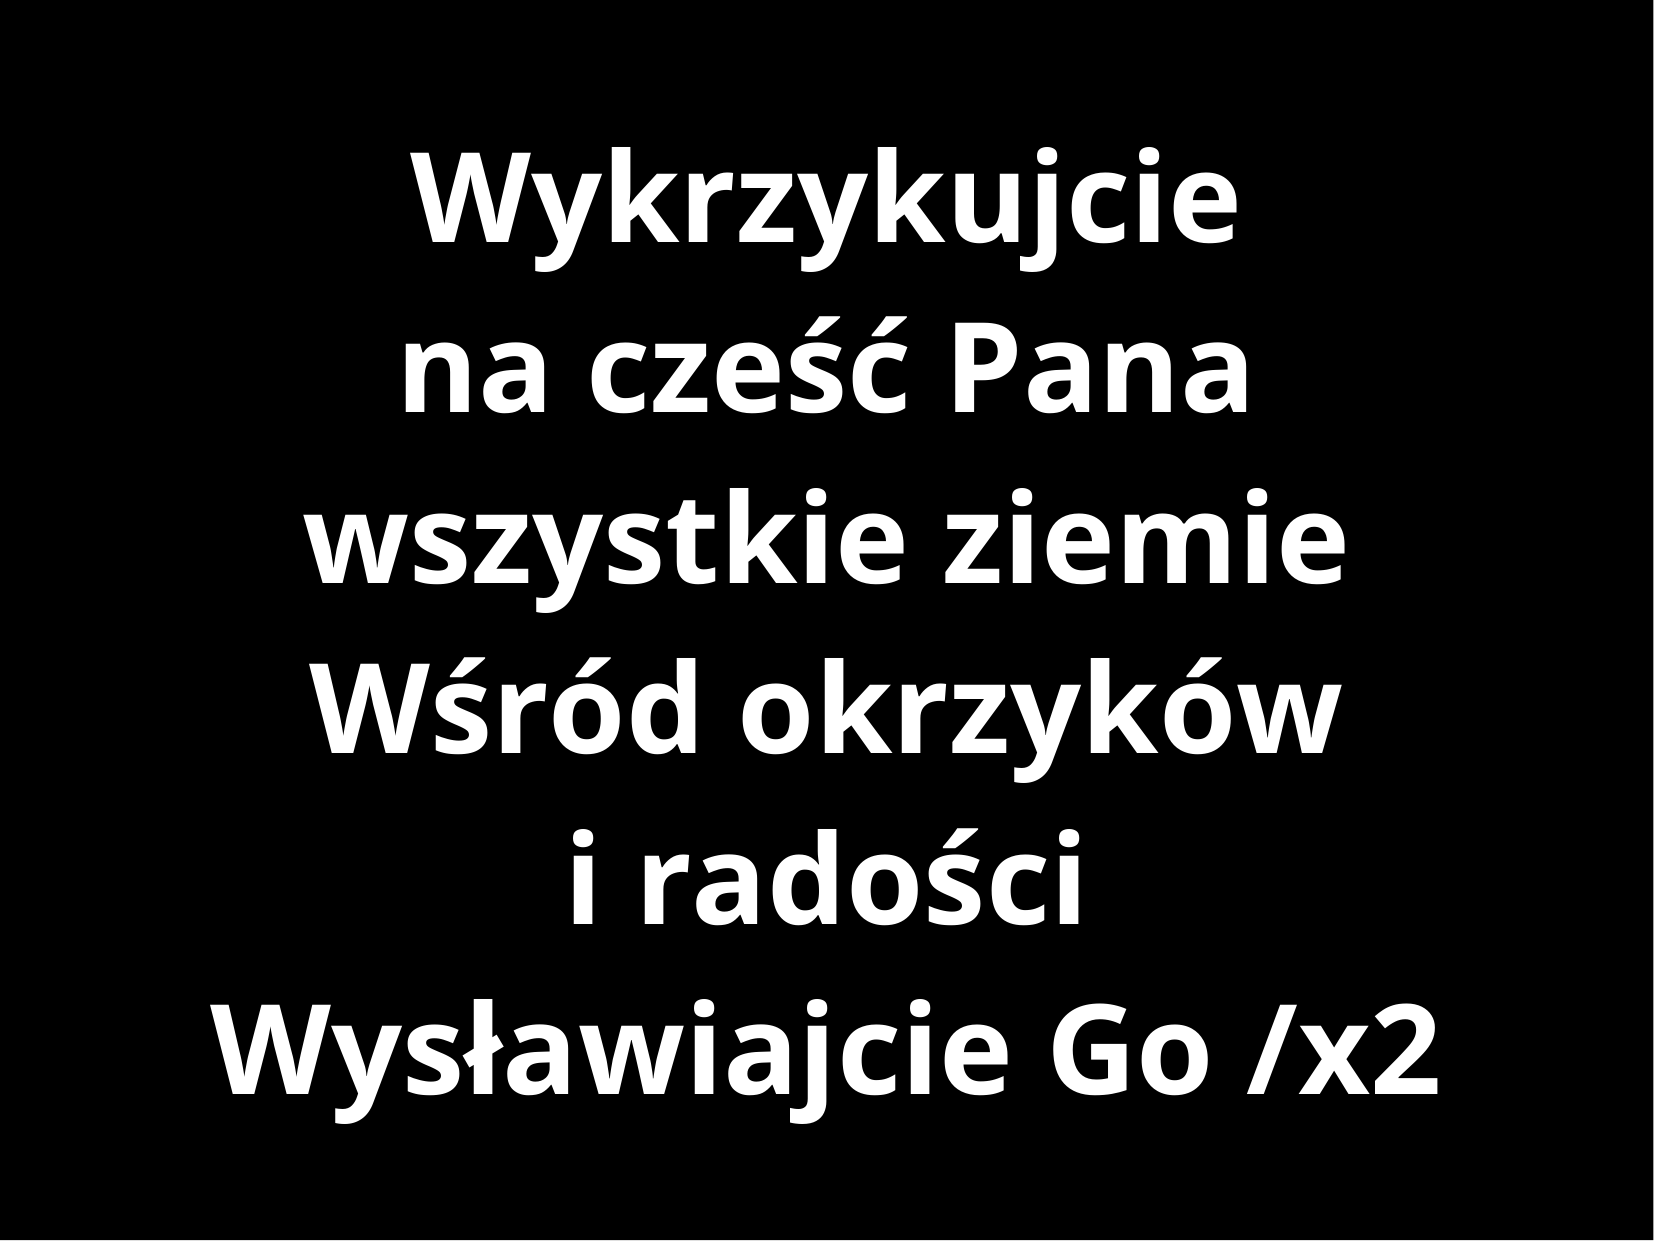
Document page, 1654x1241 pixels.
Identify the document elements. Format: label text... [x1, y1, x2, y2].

title Wykrzykujcie na cześć Pana wszystkie ziemie Wśród okrzyków i radości Wysławiajcie Go /x2 [0, 0, 1654, 1241]
